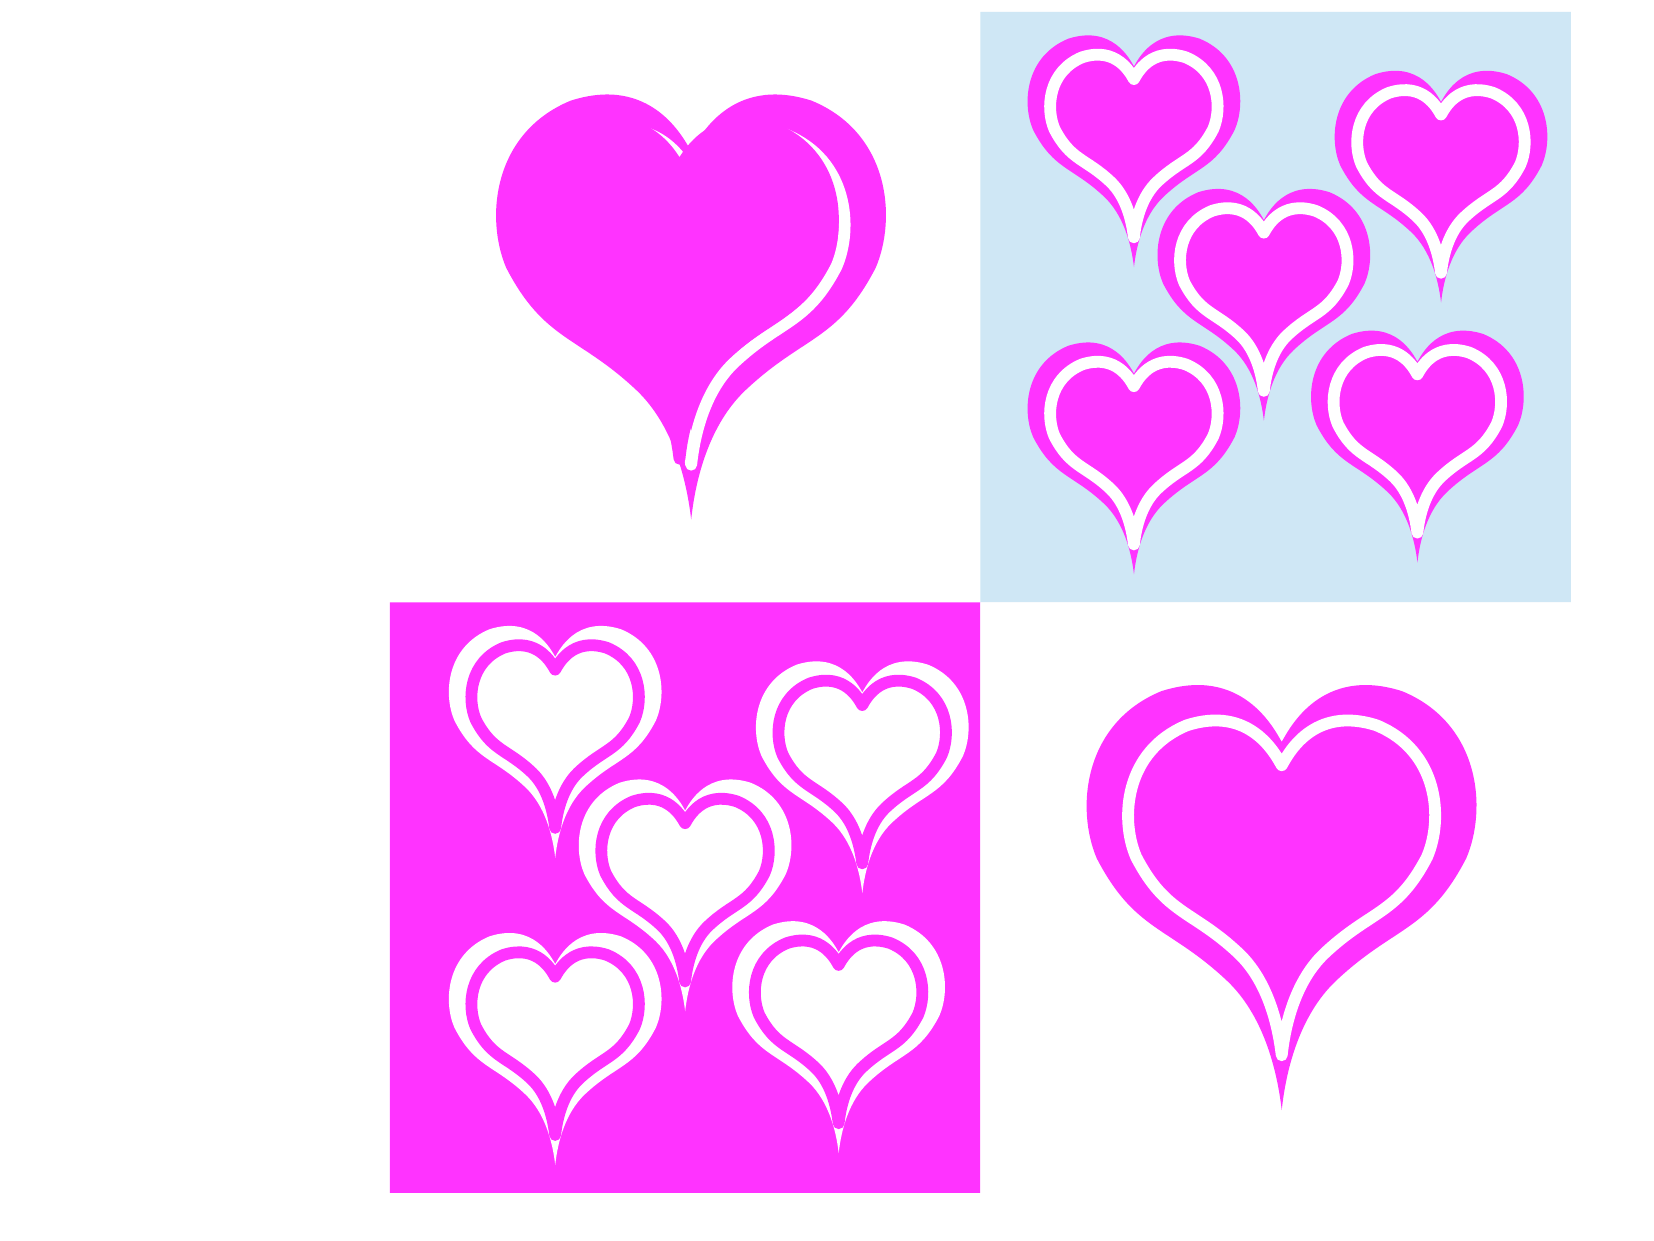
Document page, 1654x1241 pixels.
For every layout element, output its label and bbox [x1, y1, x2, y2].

text_box [389, 11, 1571, 1193]
